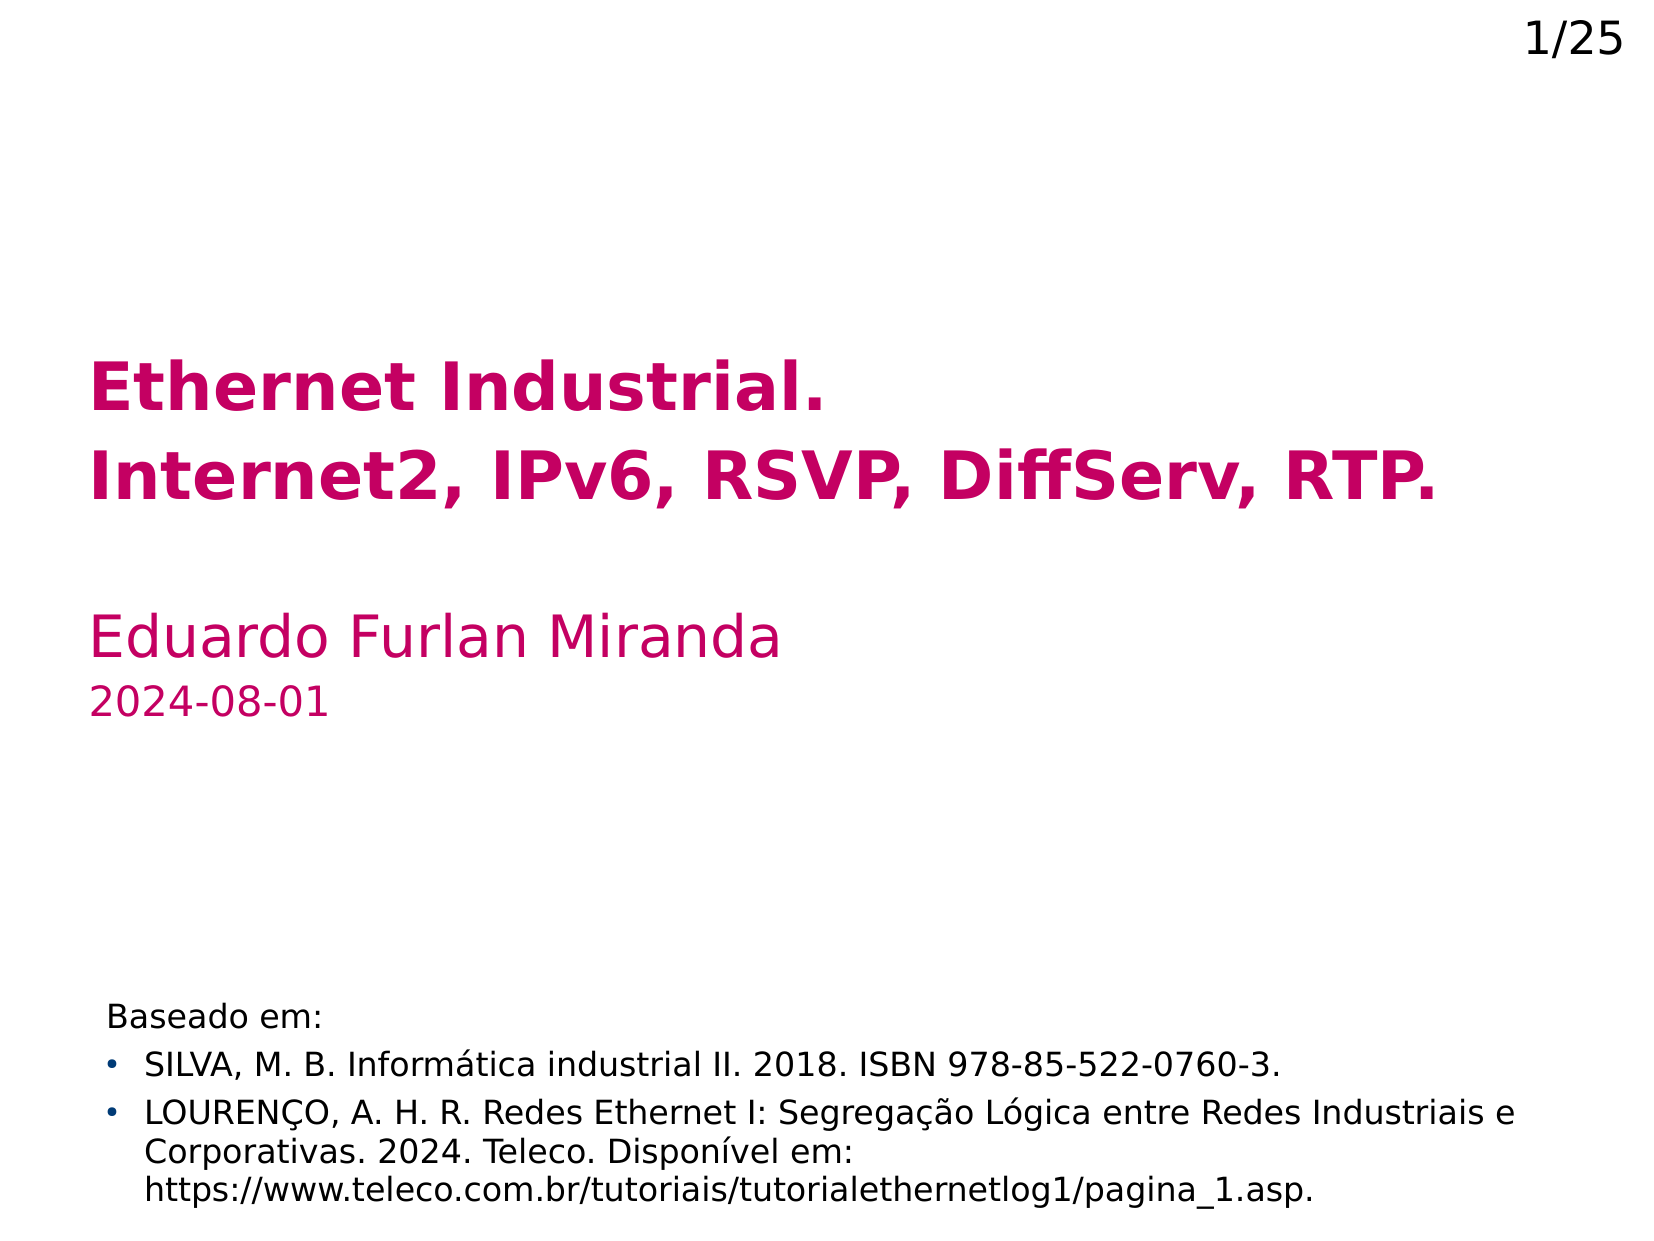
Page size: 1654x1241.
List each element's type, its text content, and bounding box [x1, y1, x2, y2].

list Baseado em: SILVA, M. B. Informática industrial II. 2018. ISBN 978-85-522-0760-3. LOURENÇO, A. H. R. Redes Ethernet I: Segregação Lógica entre Redes Industriais e Corporativas. 2024. Teleco. Disponível em: https://www.teleco.com.br/tutoriais/tutorialethernetlog1/pagina_1.asp. [106, 998, 1607, 1211]
title Ethernet Industrial. Internet2, IPv6, RSVP, DiffServ, RTP. Eduardo Furlan Miranda 2024-08-01 [88, 29, 1565, 1034]
